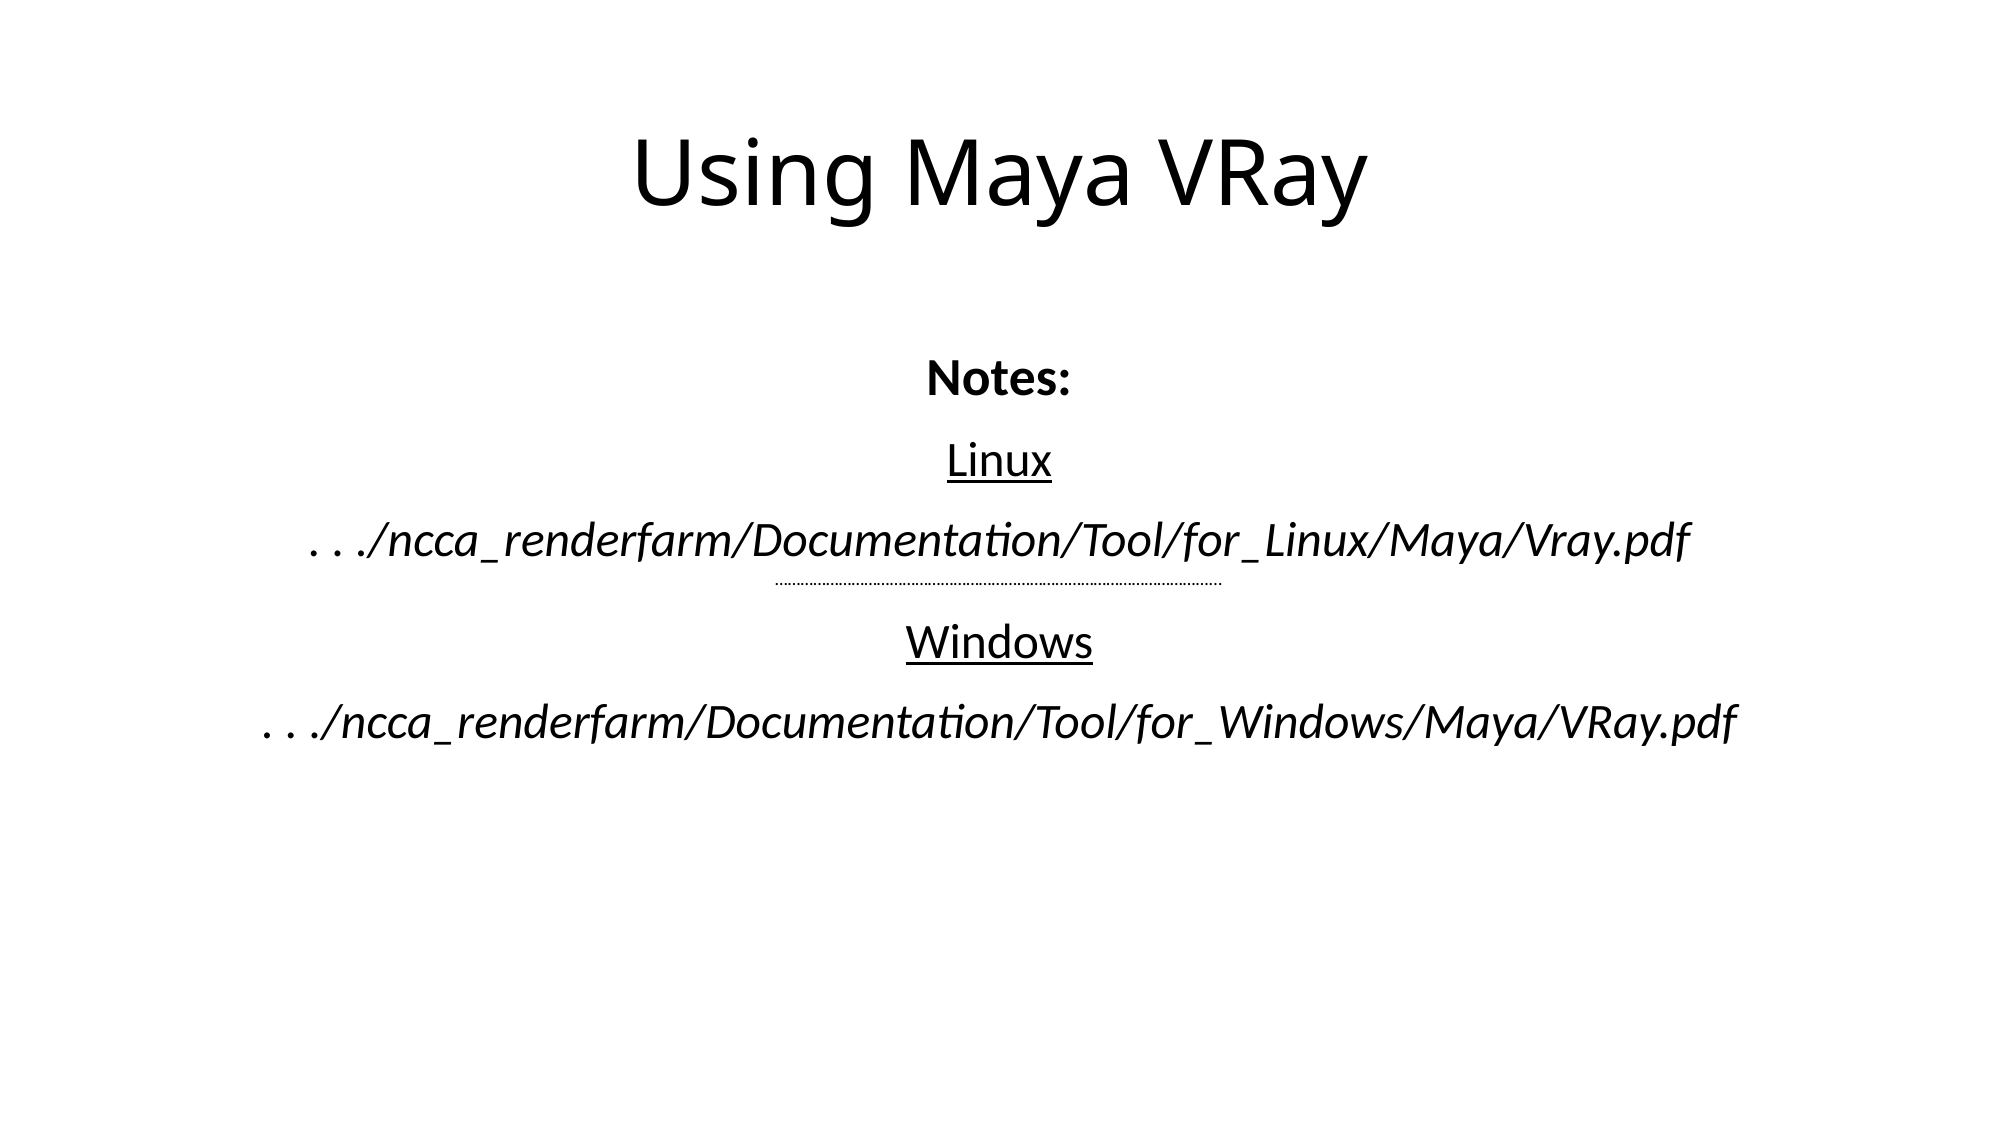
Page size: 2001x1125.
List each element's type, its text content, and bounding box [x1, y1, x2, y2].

text_box Notes: Linux . . ./ncca_renderfarm/Documentation/Tool/for_Linux/Maya/Vray.pdf …………………………………………………………………………………………... Windows . . ./ncca_renderfarm/Documentation/Tool/for_Windows/Maya/VRay.pdf [0, 330, 1999, 756]
text_box Using Maya VRay [137, 59, 1863, 278]
